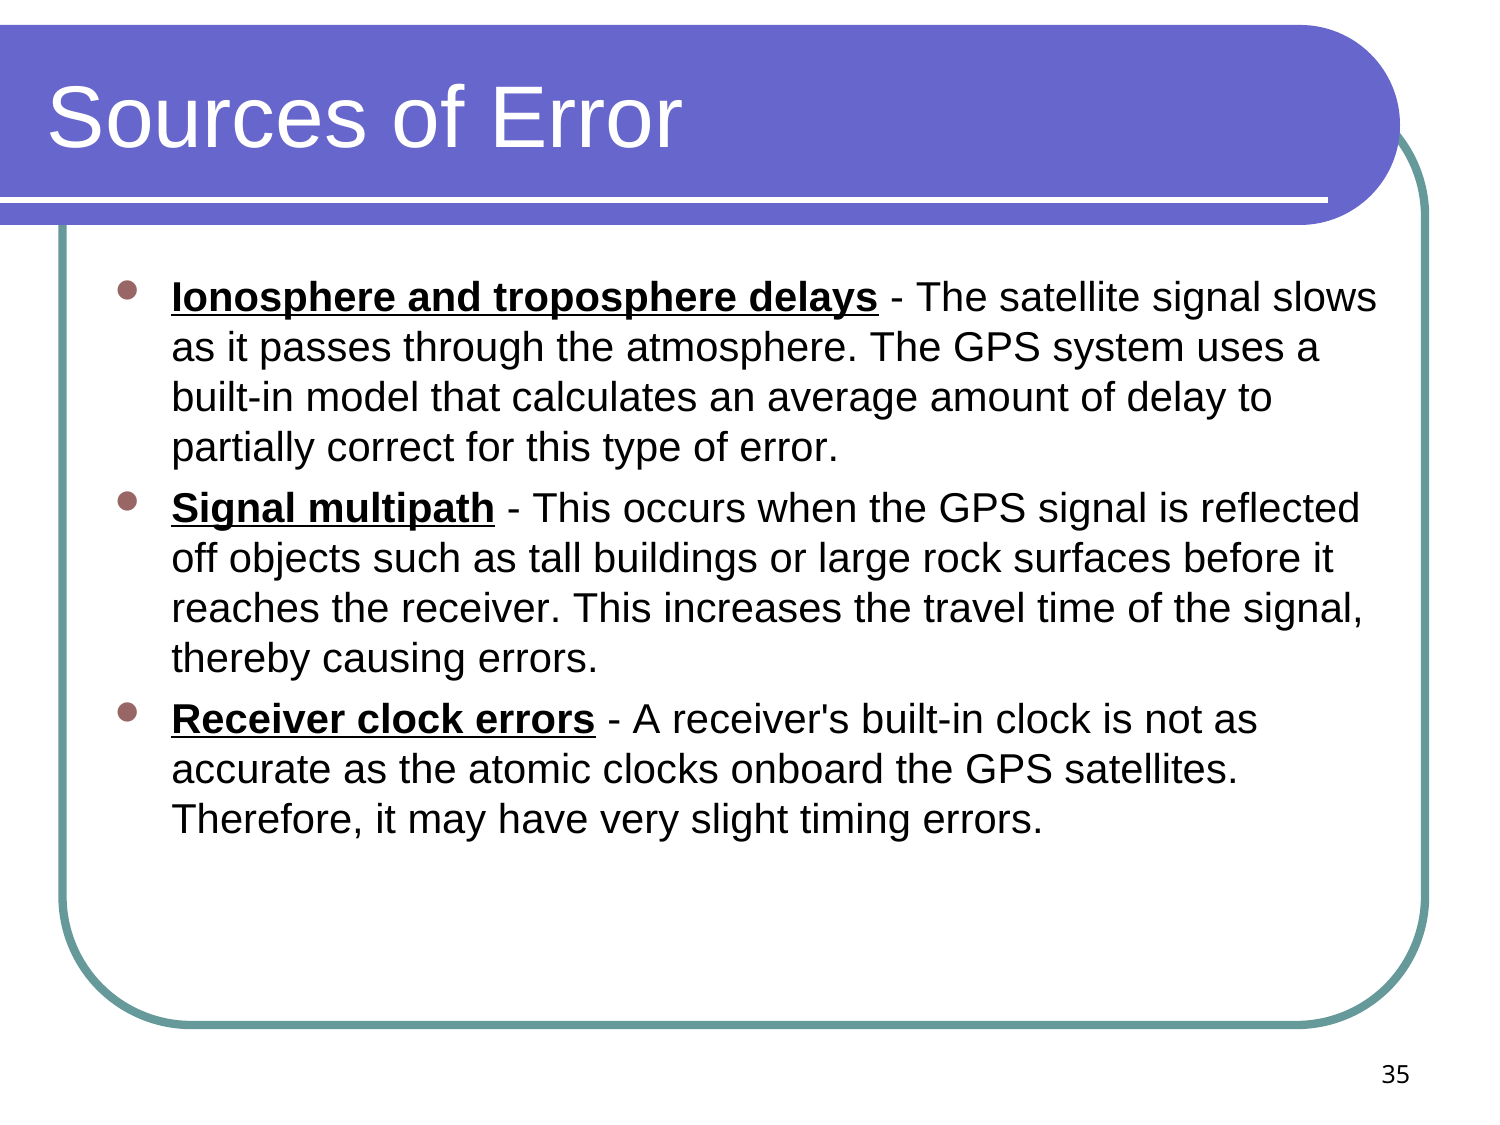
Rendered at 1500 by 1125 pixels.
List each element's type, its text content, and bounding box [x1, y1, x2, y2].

text_box <number> [1074, 1025, 1426, 1101]
title Sources of Error [31, 37, 1347, 188]
list Ionosphere and troposphere delays - The satellite signal slows as it passes through the atmosphere. The GPS system uses a built-in model that calculates an average amount of delay to partially correct for this type of error. Signal multipath - This occurs when the GPS signal is reflected off objects such as tall buildings or large rock surfaces before it reaches the receiver. This increases the travel time of the signal, thereby causing errors. Receiver clock errors - A receiver's built-in clock is not as accurate as the atomic clocks onboard the GPS satellites. Therefore, it may have very slight timing errors. [99, 262, 1401, 988]
